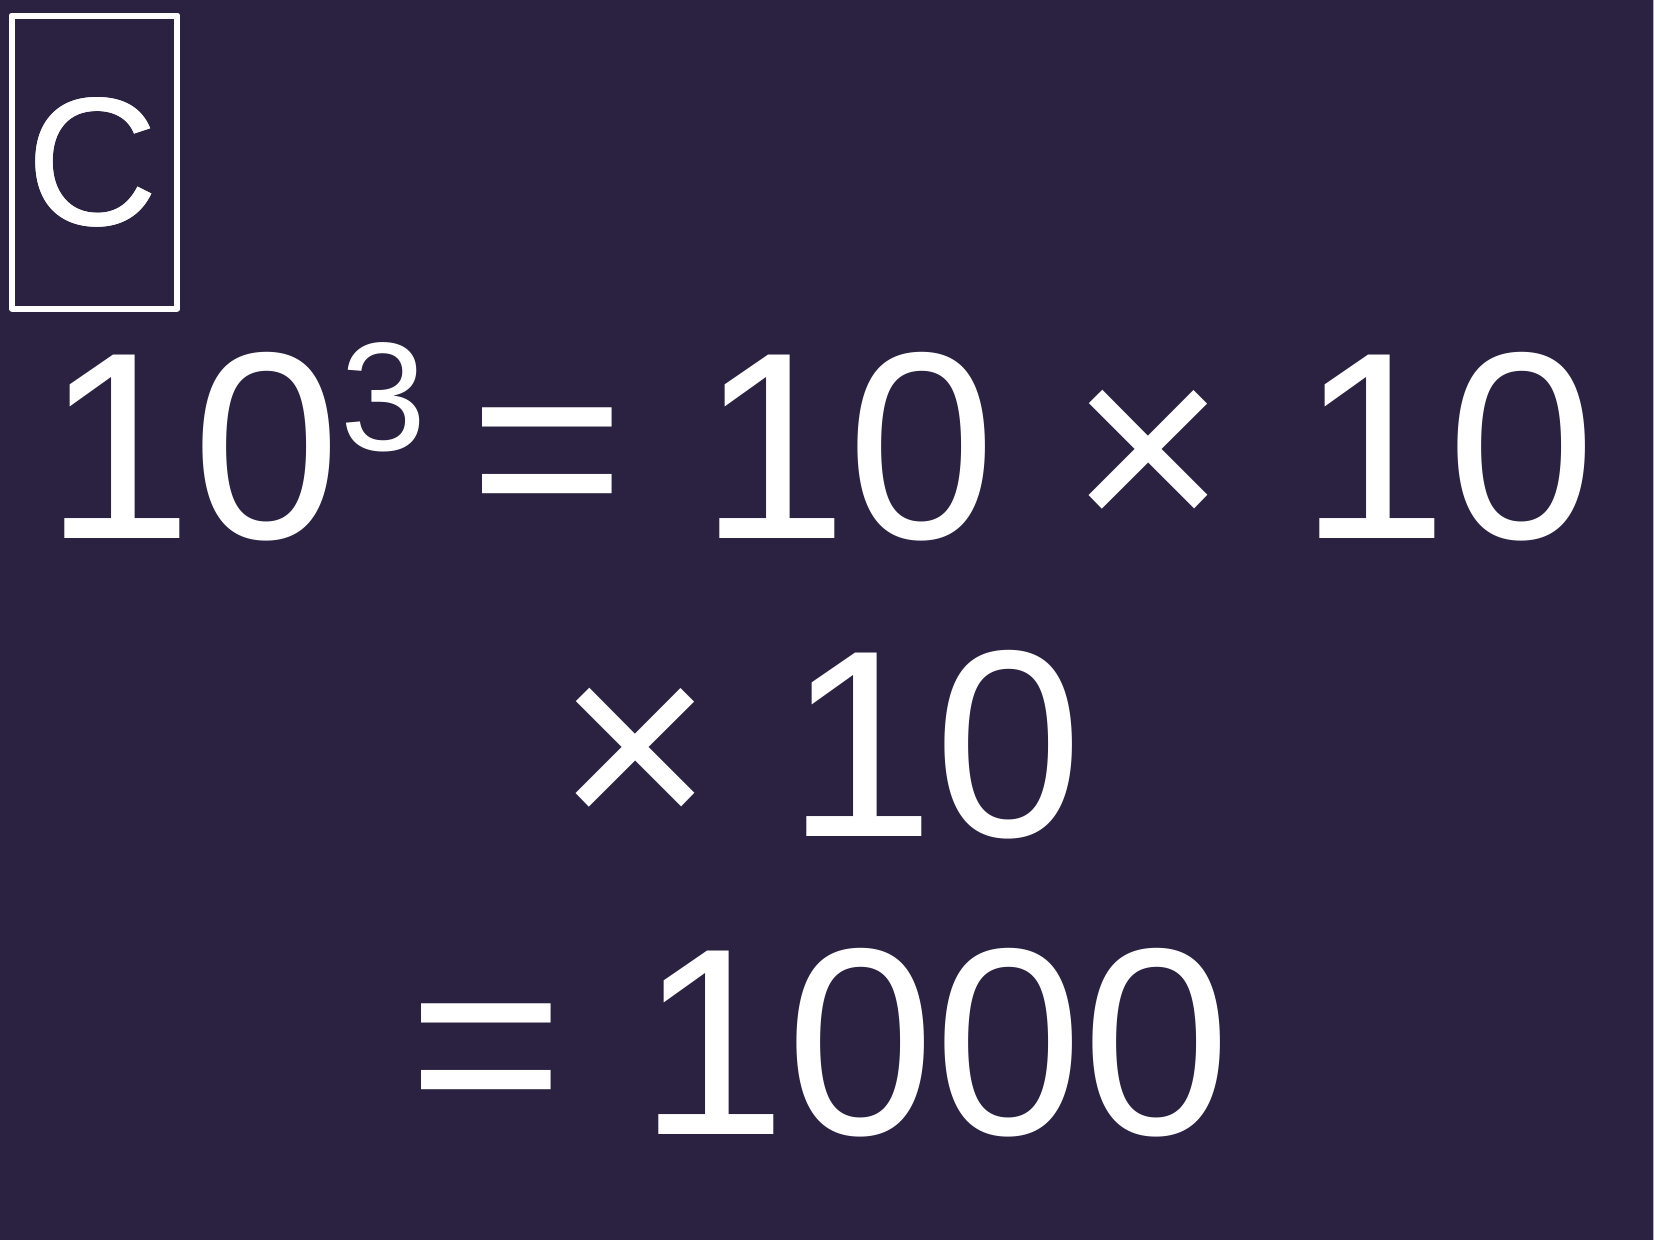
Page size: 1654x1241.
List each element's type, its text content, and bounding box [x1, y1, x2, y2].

title 103 = 10 × 10 × 10 = 1000 [0, 296, 1648, 1191]
text_box C [11, 15, 178, 296]
